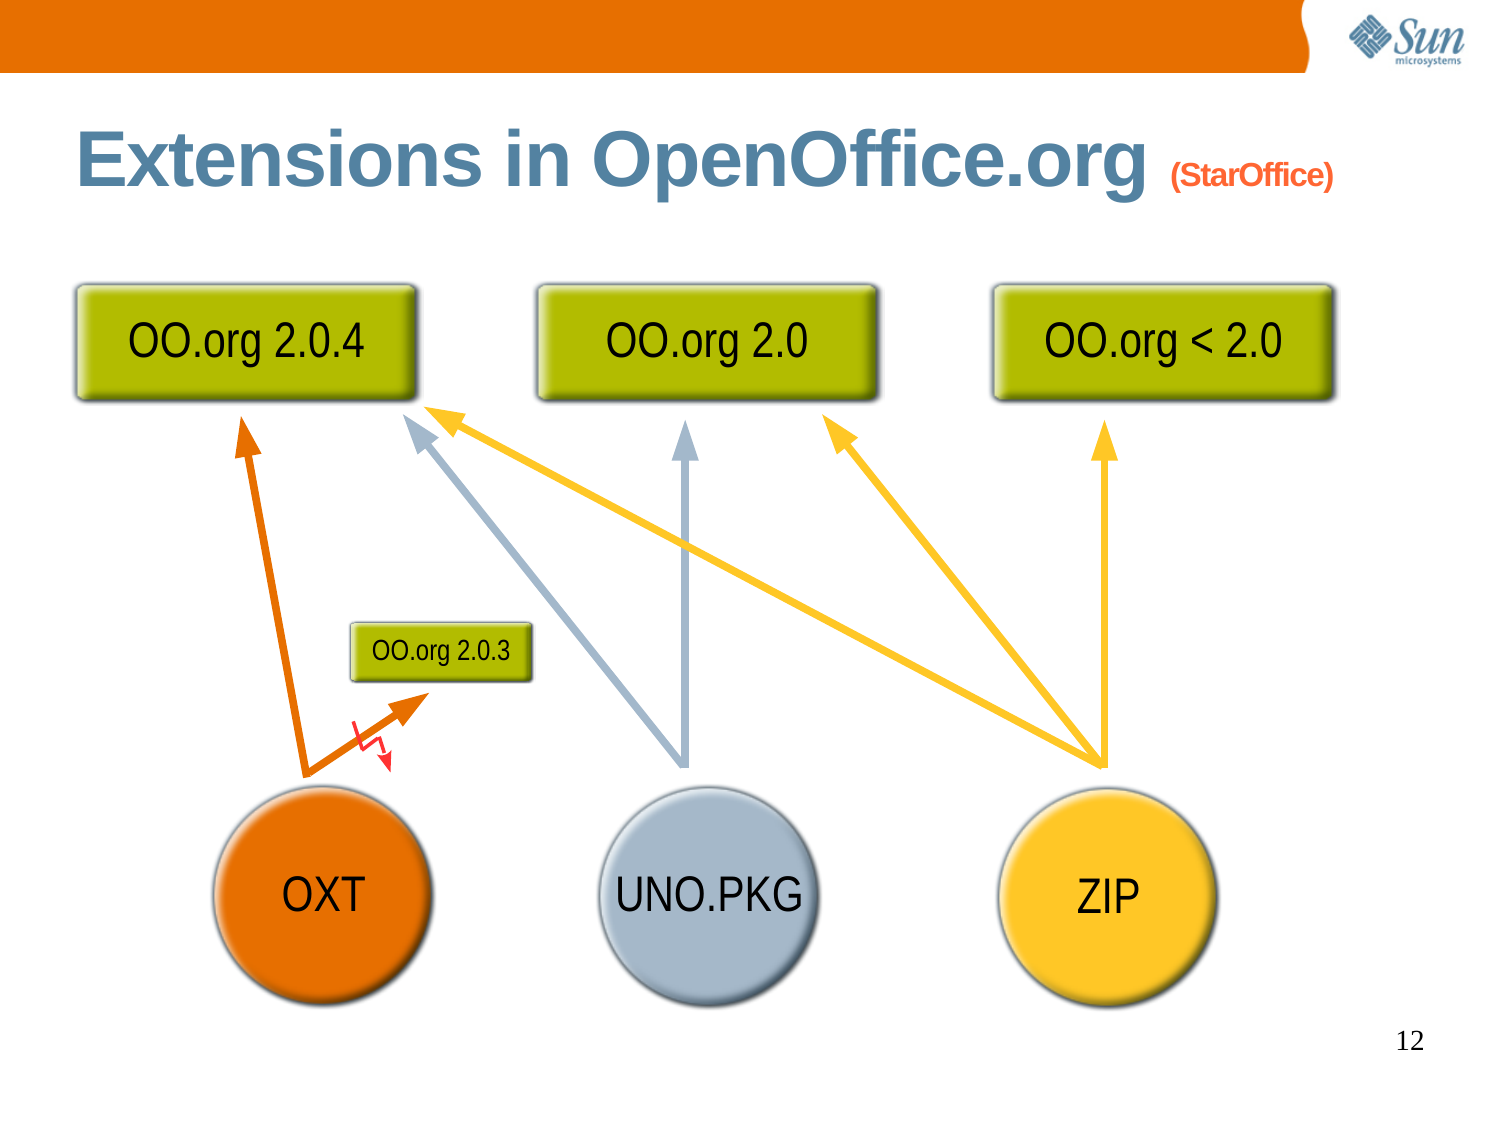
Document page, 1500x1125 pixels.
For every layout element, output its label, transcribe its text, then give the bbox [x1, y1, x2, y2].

picture [990, 780, 1227, 1017]
picture [591, 779, 828, 1016]
picture [0, 0, 1500, 73]
picture [986, 279, 1341, 406]
picture [205, 778, 442, 1015]
title Extensions in OpenOffice.org (StarOffice) [75, 123, 1437, 227]
picture [347, 619, 536, 684]
picture [69, 279, 424, 406]
picture [530, 279, 885, 406]
